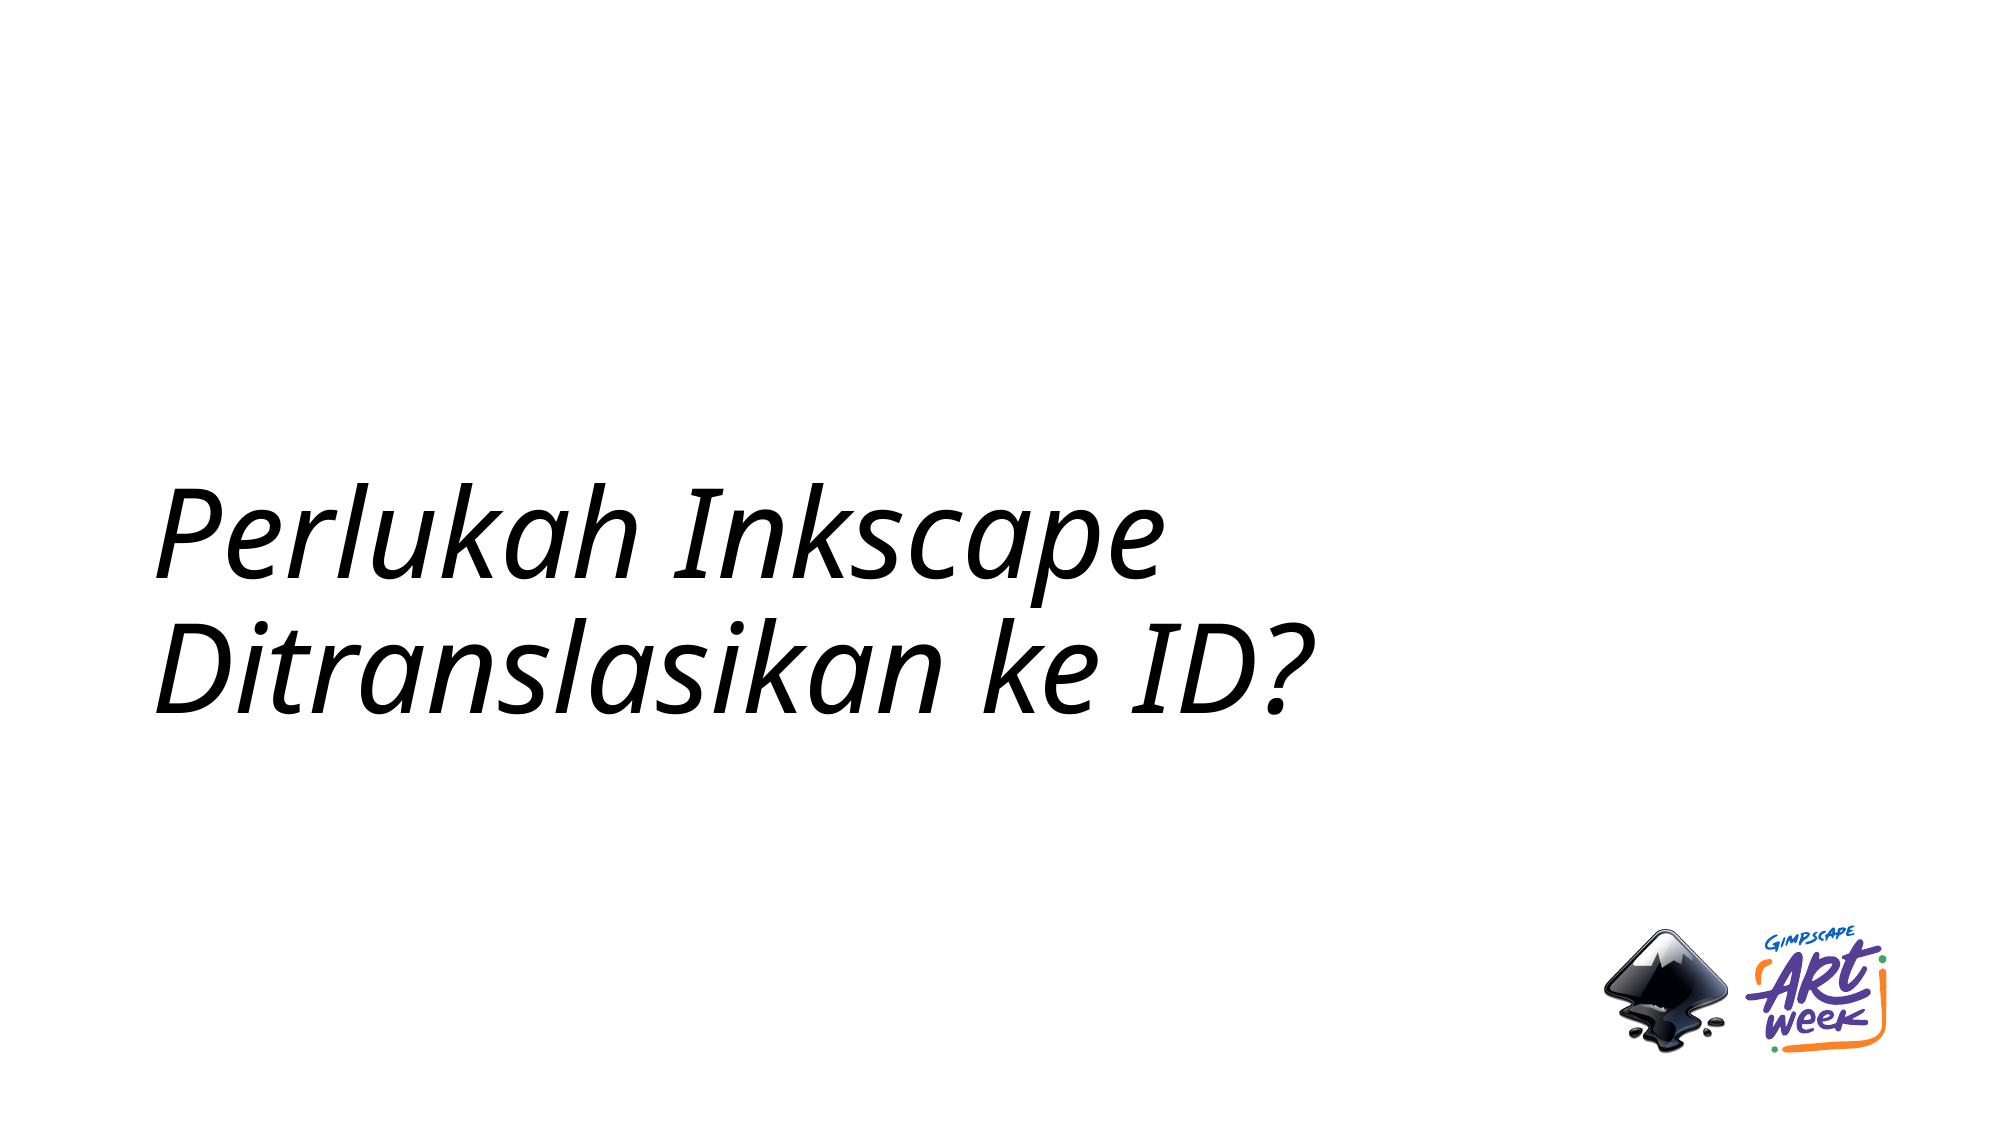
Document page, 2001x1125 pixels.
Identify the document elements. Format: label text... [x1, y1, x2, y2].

picture [1742, 915, 1890, 1063]
text_box Perlukah Inkscape Ditranslasikan ke ID? [136, 280, 1862, 748]
picture [1595, 921, 1737, 1063]
